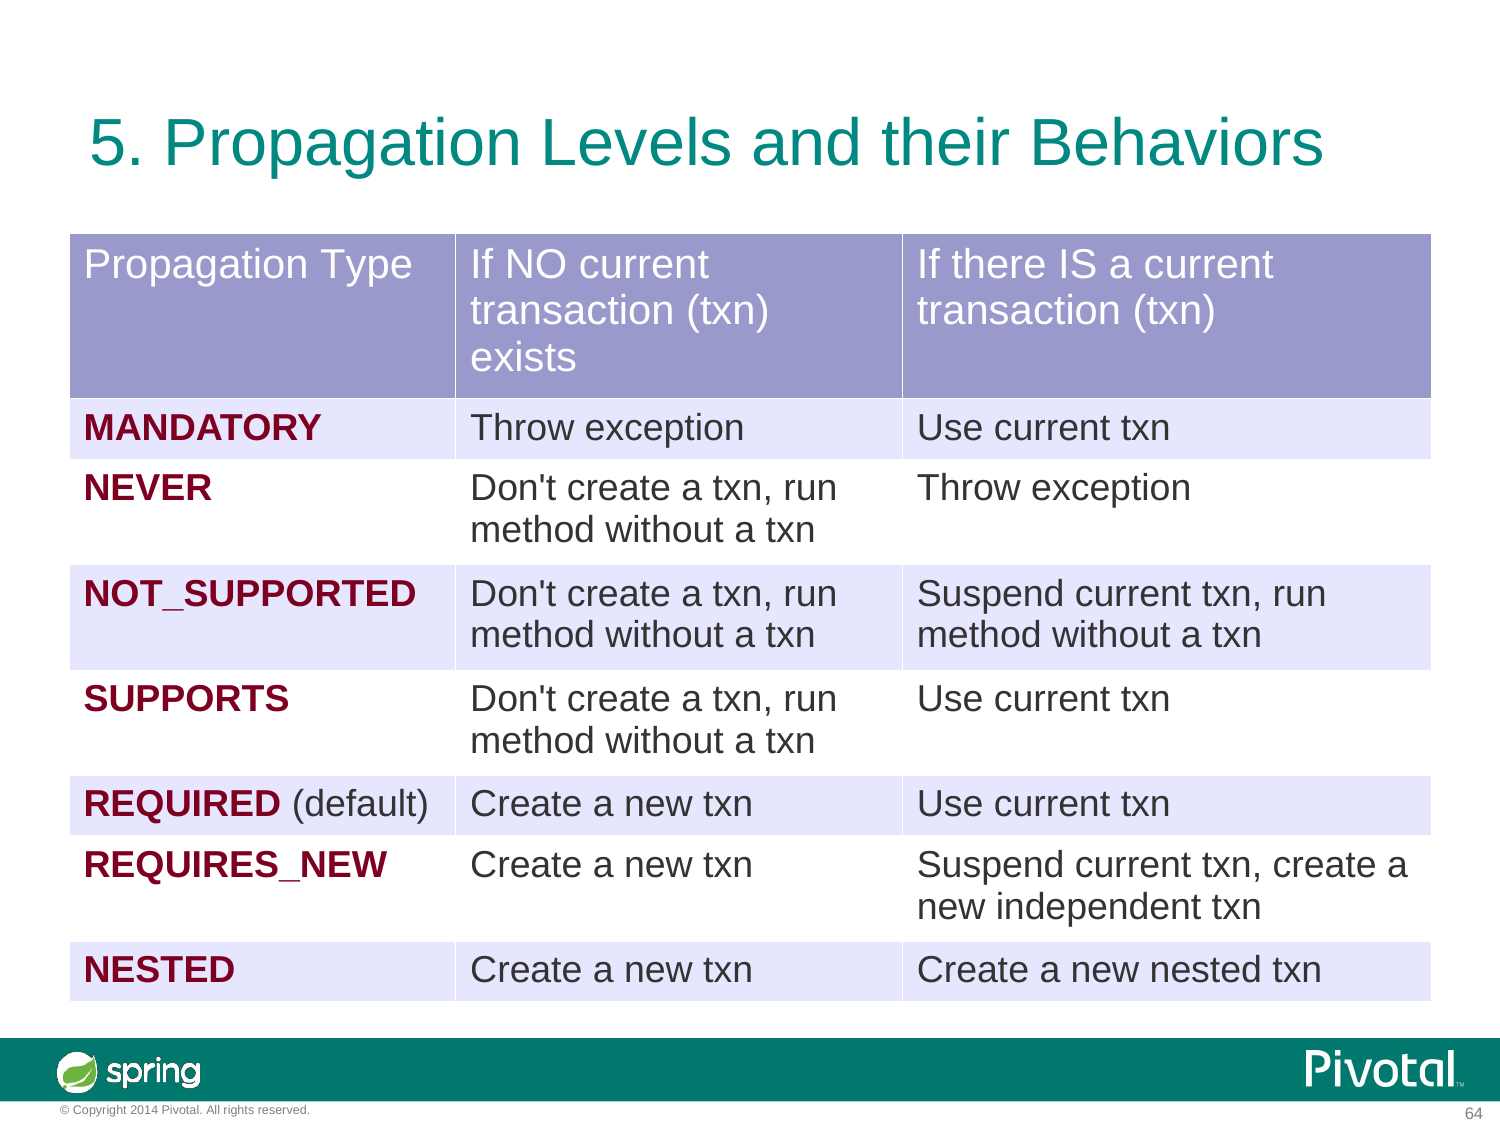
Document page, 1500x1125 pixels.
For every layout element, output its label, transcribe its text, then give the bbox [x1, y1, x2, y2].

table_cell Create a new txn [456, 776, 902, 835]
table_cell Create a new txn [456, 836, 902, 941]
table_header If there IS a current transaction (txn) [903, 234, 1431, 398]
table_cell MANDATORY [70, 399, 455, 459]
table_cell NOT_SUPPORTED [70, 565, 455, 670]
table_cell Create a new nested txn [903, 942, 1431, 1001]
table_cell Suspend current txn, run method without a txn [903, 565, 1431, 670]
table_cell Create a new txn [456, 942, 902, 1001]
picture [1306, 1050, 1464, 1087]
table_cell Use current txn [903, 671, 1431, 775]
table_cell Suspend current txn, create a new independent txn [903, 836, 1431, 941]
table_cell Use current txn [903, 399, 1431, 459]
table_cell Throw exception [456, 399, 902, 459]
table_cell NESTED [70, 942, 455, 1001]
table_cell Don't create a txn, run method without a txn [456, 565, 902, 670]
table_cell Don't create a txn, run method without a txn [456, 460, 902, 564]
table_cell Use current txn [903, 776, 1431, 835]
title 5. Propagation Levels and their Behaviors [75, 45, 1426, 233]
table_cell SUPPORTS [70, 671, 455, 775]
table_header If NO current transaction (txn) exists [456, 234, 902, 398]
table_cell Don't create a txn, run method without a txn [456, 671, 902, 775]
table_cell Throw exception [903, 460, 1431, 564]
picture [32, 1041, 210, 1103]
table_header Propagation Type [70, 234, 455, 398]
table_cell REQUIRES_NEW [70, 836, 455, 941]
table_cell NEVER [70, 460, 455, 564]
table_cell REQUIRED (default) [70, 776, 455, 835]
